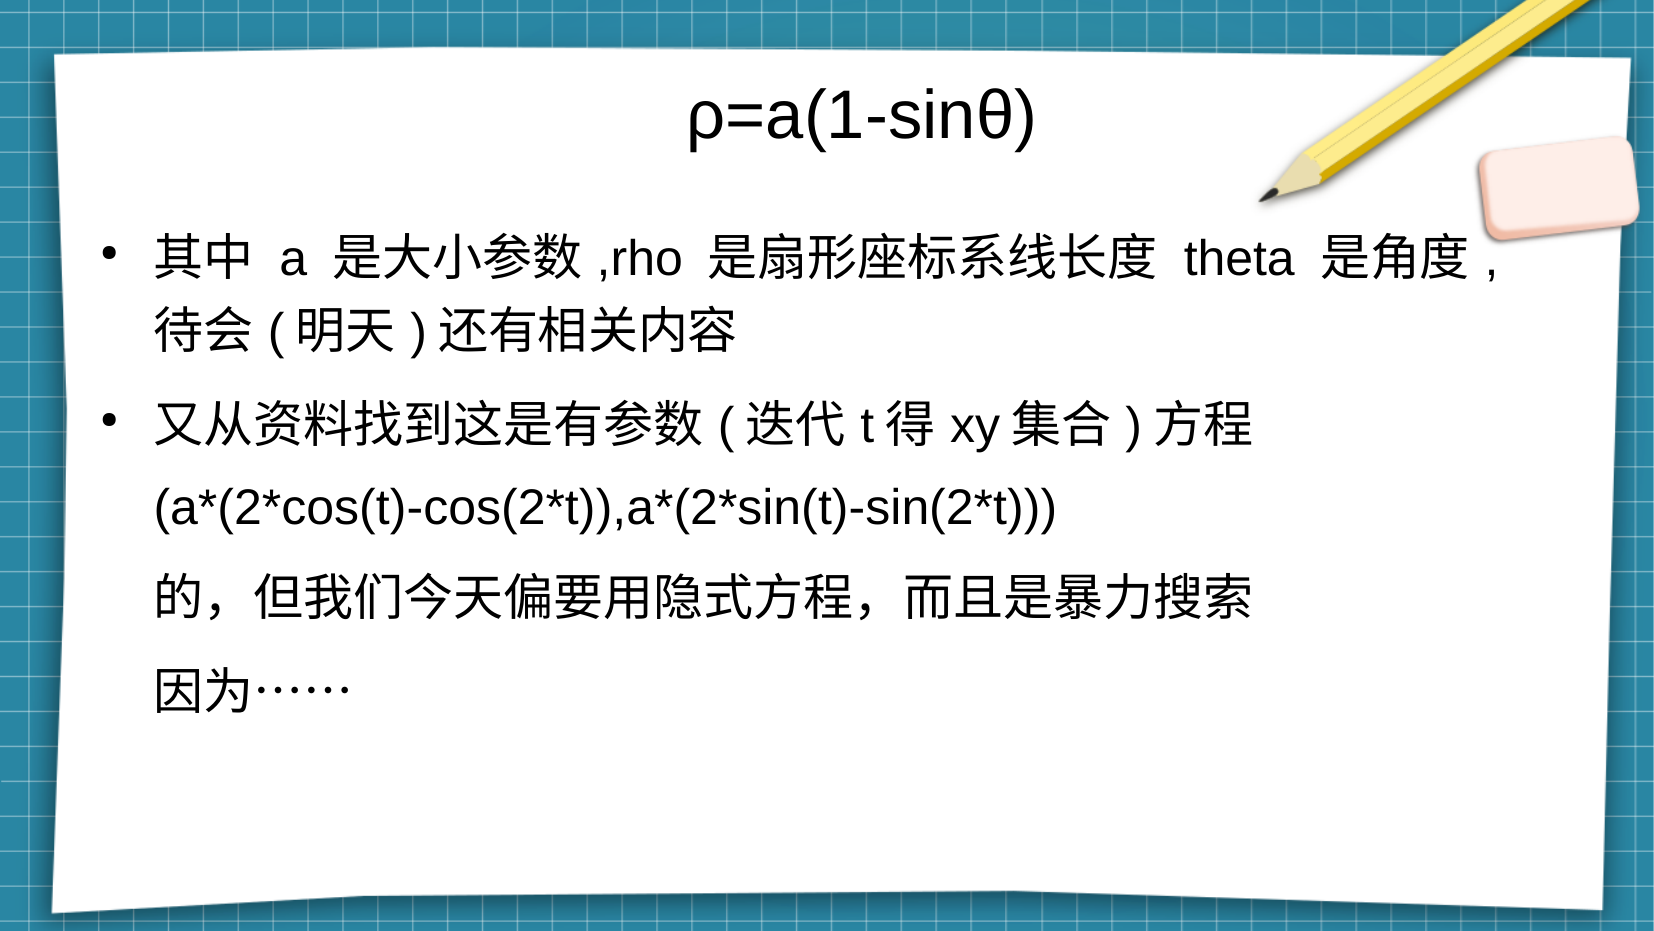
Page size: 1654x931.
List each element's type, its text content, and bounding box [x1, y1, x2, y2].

list 其中 a 是大小参数,rho 是扇形座标系线长度 theta 是角度, 待会(明天)还有相关内容 又从资料找到这是有参数(迭代t得xy集合)方程 (a*(2*cos(t)-cos(2*t)),a*(2*sin(t)-sin(2*t))) 的，但我们今天偏要用隐式方程，而且是暴力搜索 因为…… [82, 217, 1571, 758]
picture [0, 0, 1654, 931]
title ρ=a(1-sinθ) [82, 37, 1571, 193]
